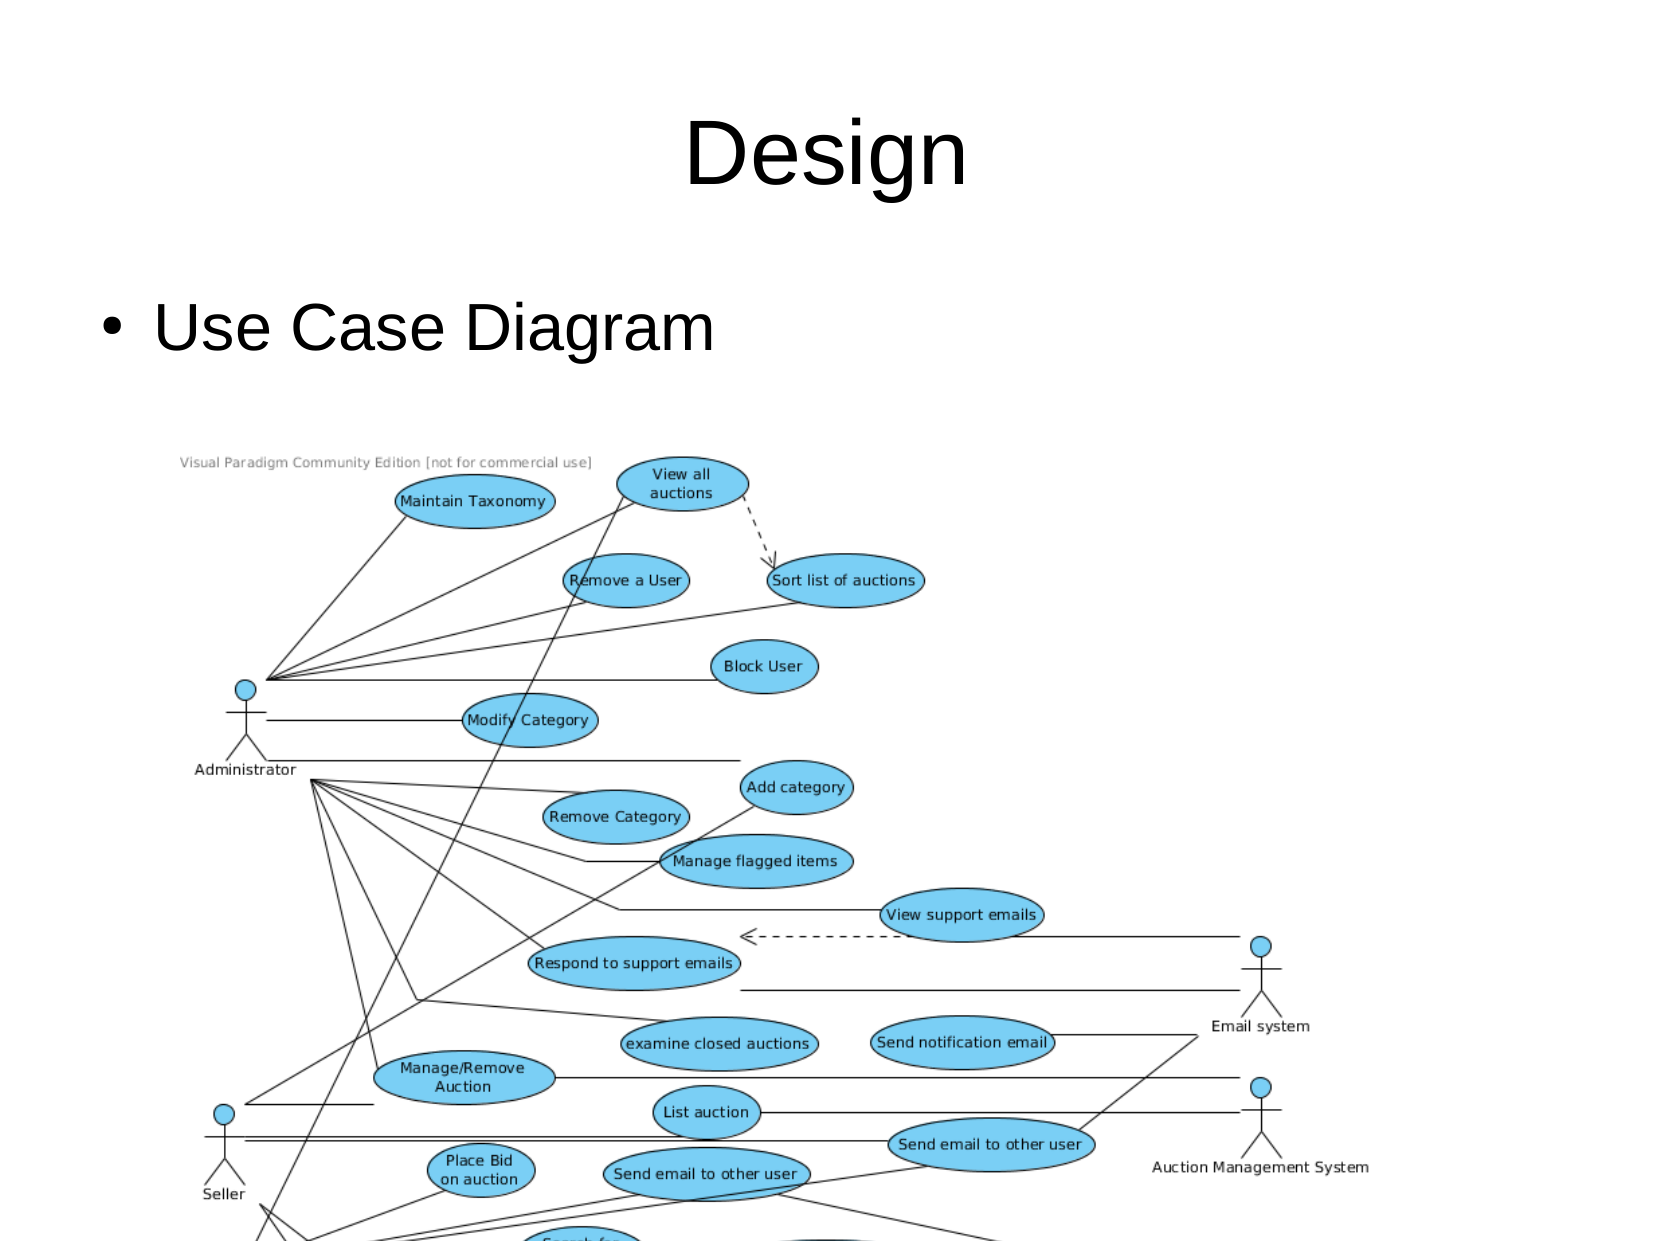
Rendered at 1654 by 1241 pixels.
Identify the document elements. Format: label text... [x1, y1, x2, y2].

list Use Case Diagram [82, 290, 1571, 1010]
title Design [82, 49, 1571, 257]
picture [180, 454, 1390, 1241]
